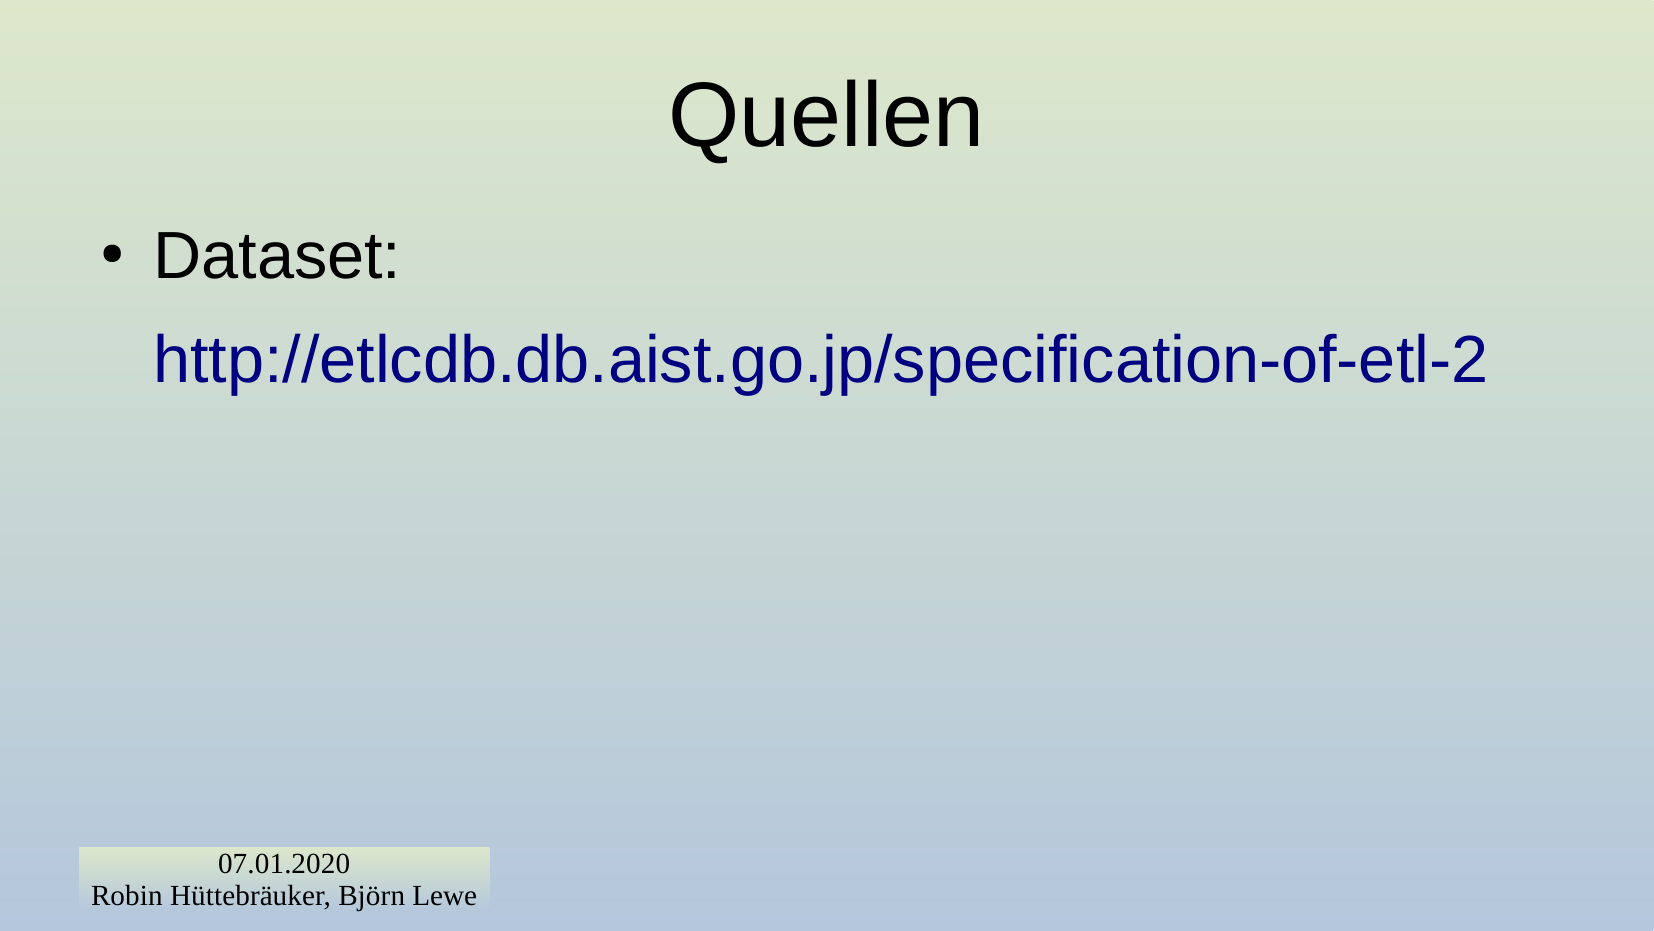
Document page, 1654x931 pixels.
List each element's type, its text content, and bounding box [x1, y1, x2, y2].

list Dataset: http://etlcdb.db.aist.go.jp/specification-of-etl-2 [82, 217, 1571, 758]
title Quellen [82, 37, 1571, 193]
